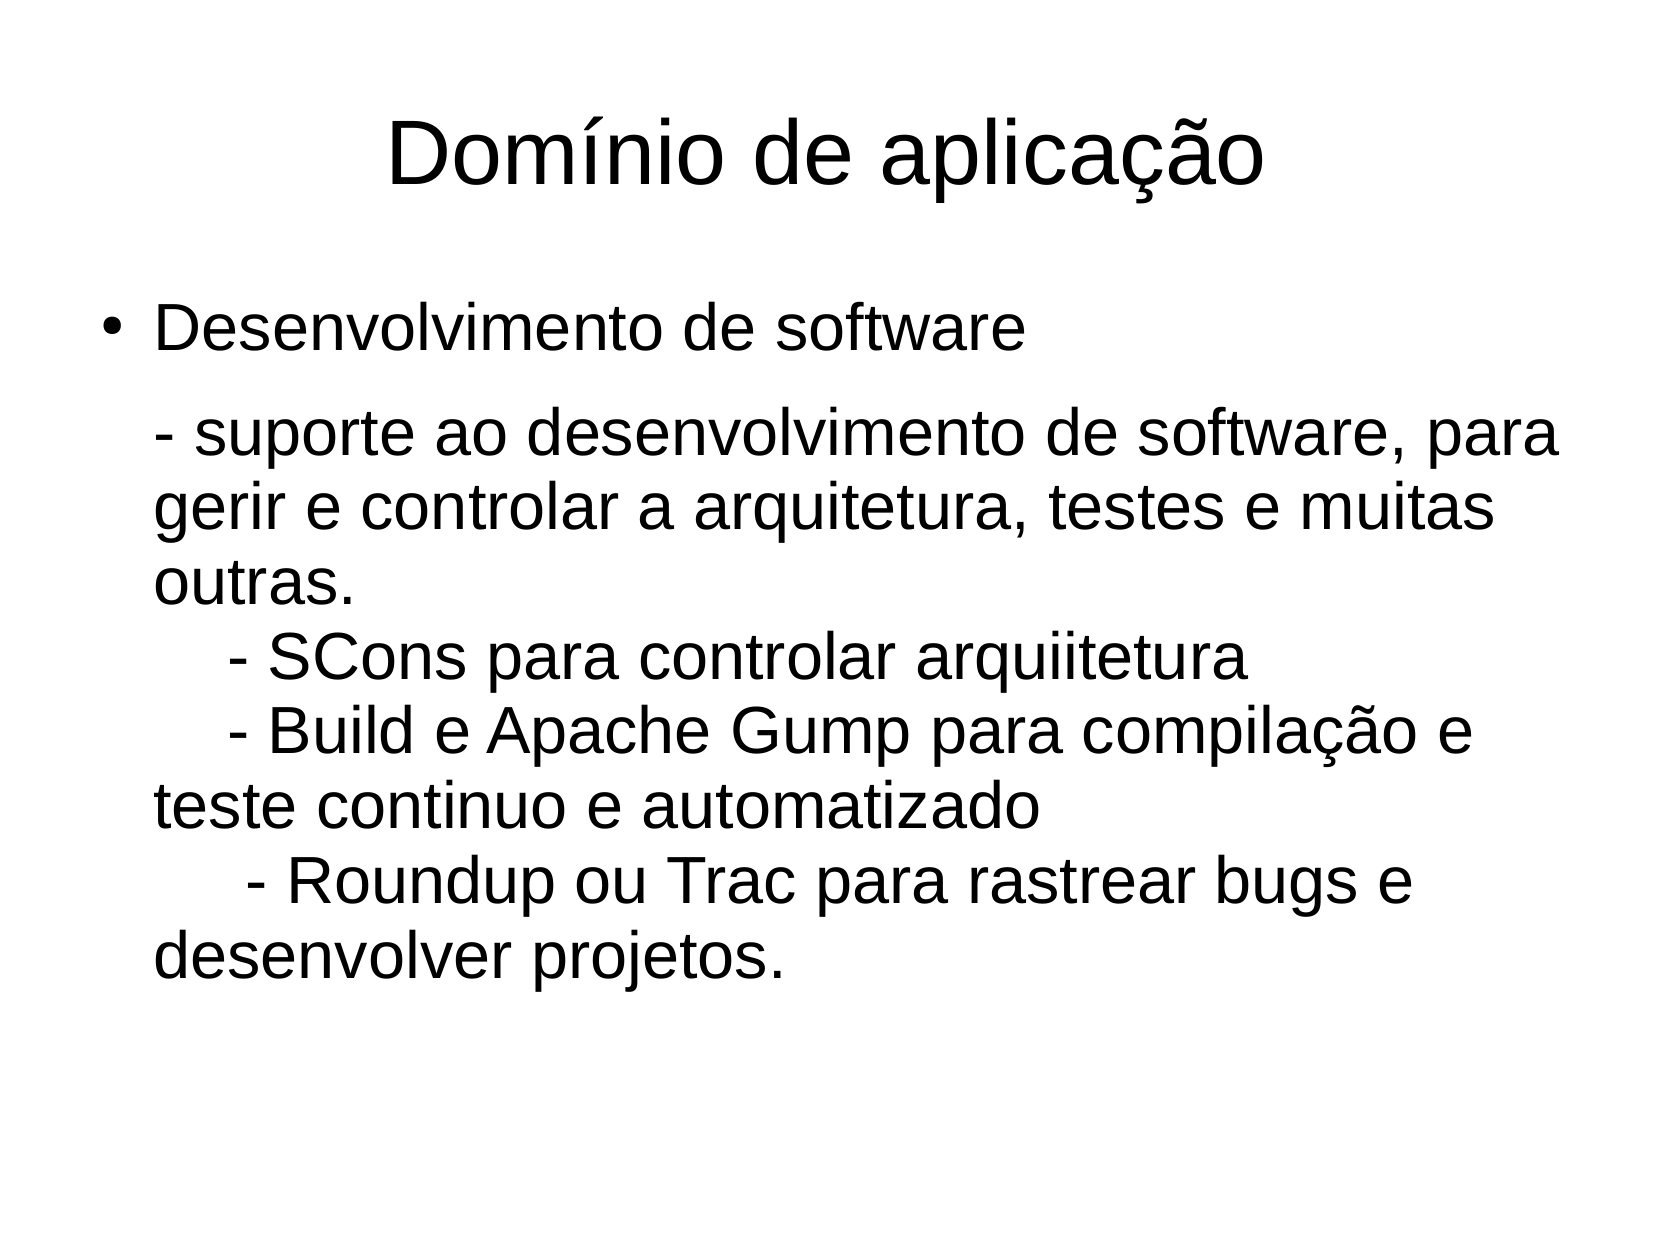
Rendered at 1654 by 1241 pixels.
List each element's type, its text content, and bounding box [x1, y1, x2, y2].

title Domínio de aplicação [82, 49, 1571, 257]
list Desenvolvimento de software - suporte ao desenvolvimento de software, para gerir e controlar a arquitetura, testes e muitas outras. - SCons para controlar arquiitetura - Build e Apache Gump para compilação e teste continuo e automatizado - Roundup ou Trac para rastrear bugs e desenvolver projetos. [82, 290, 1571, 1182]
